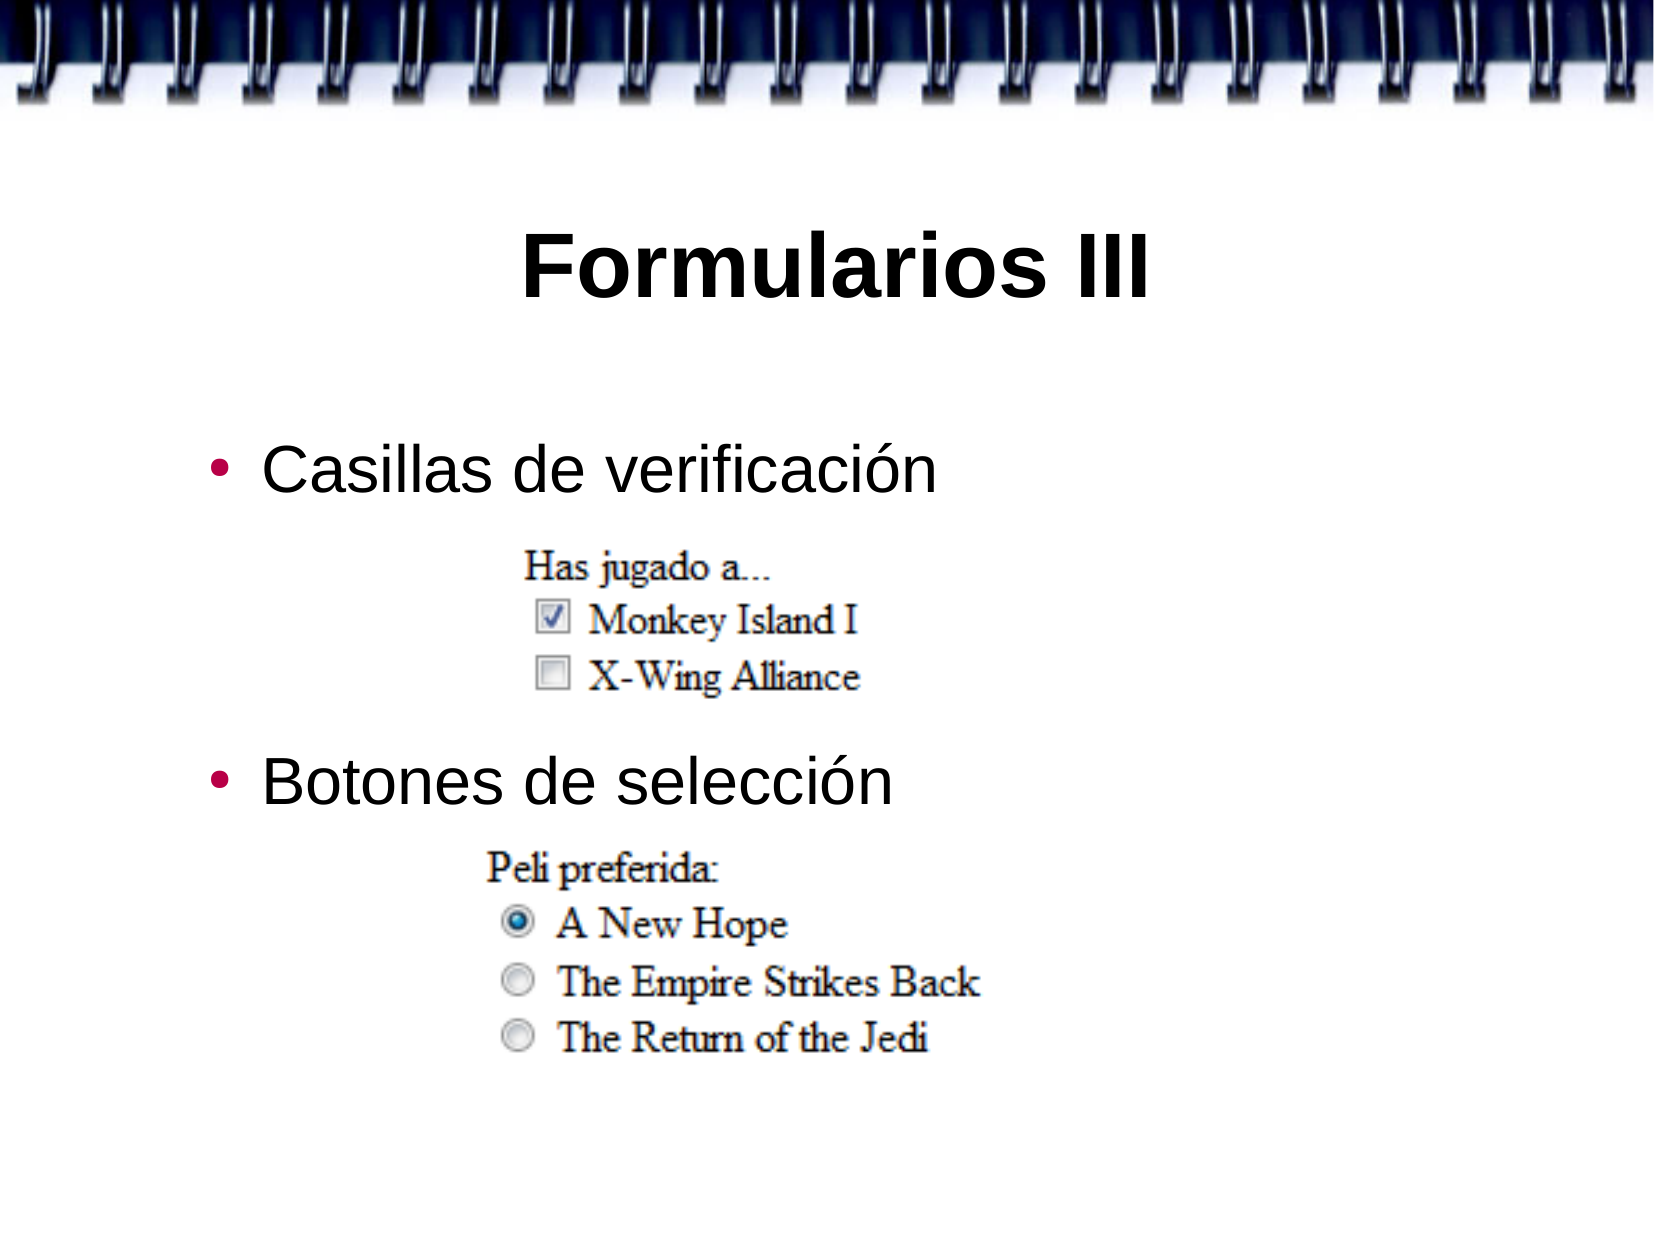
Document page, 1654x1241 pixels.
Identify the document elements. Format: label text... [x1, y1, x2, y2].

picture [477, 830, 1031, 1075]
title Formularios III [139, 161, 1535, 370]
picture [515, 535, 888, 715]
list Casillas de verificación Botones de selección [190, 431, 1472, 1062]
picture [0, 0, 1654, 121]
